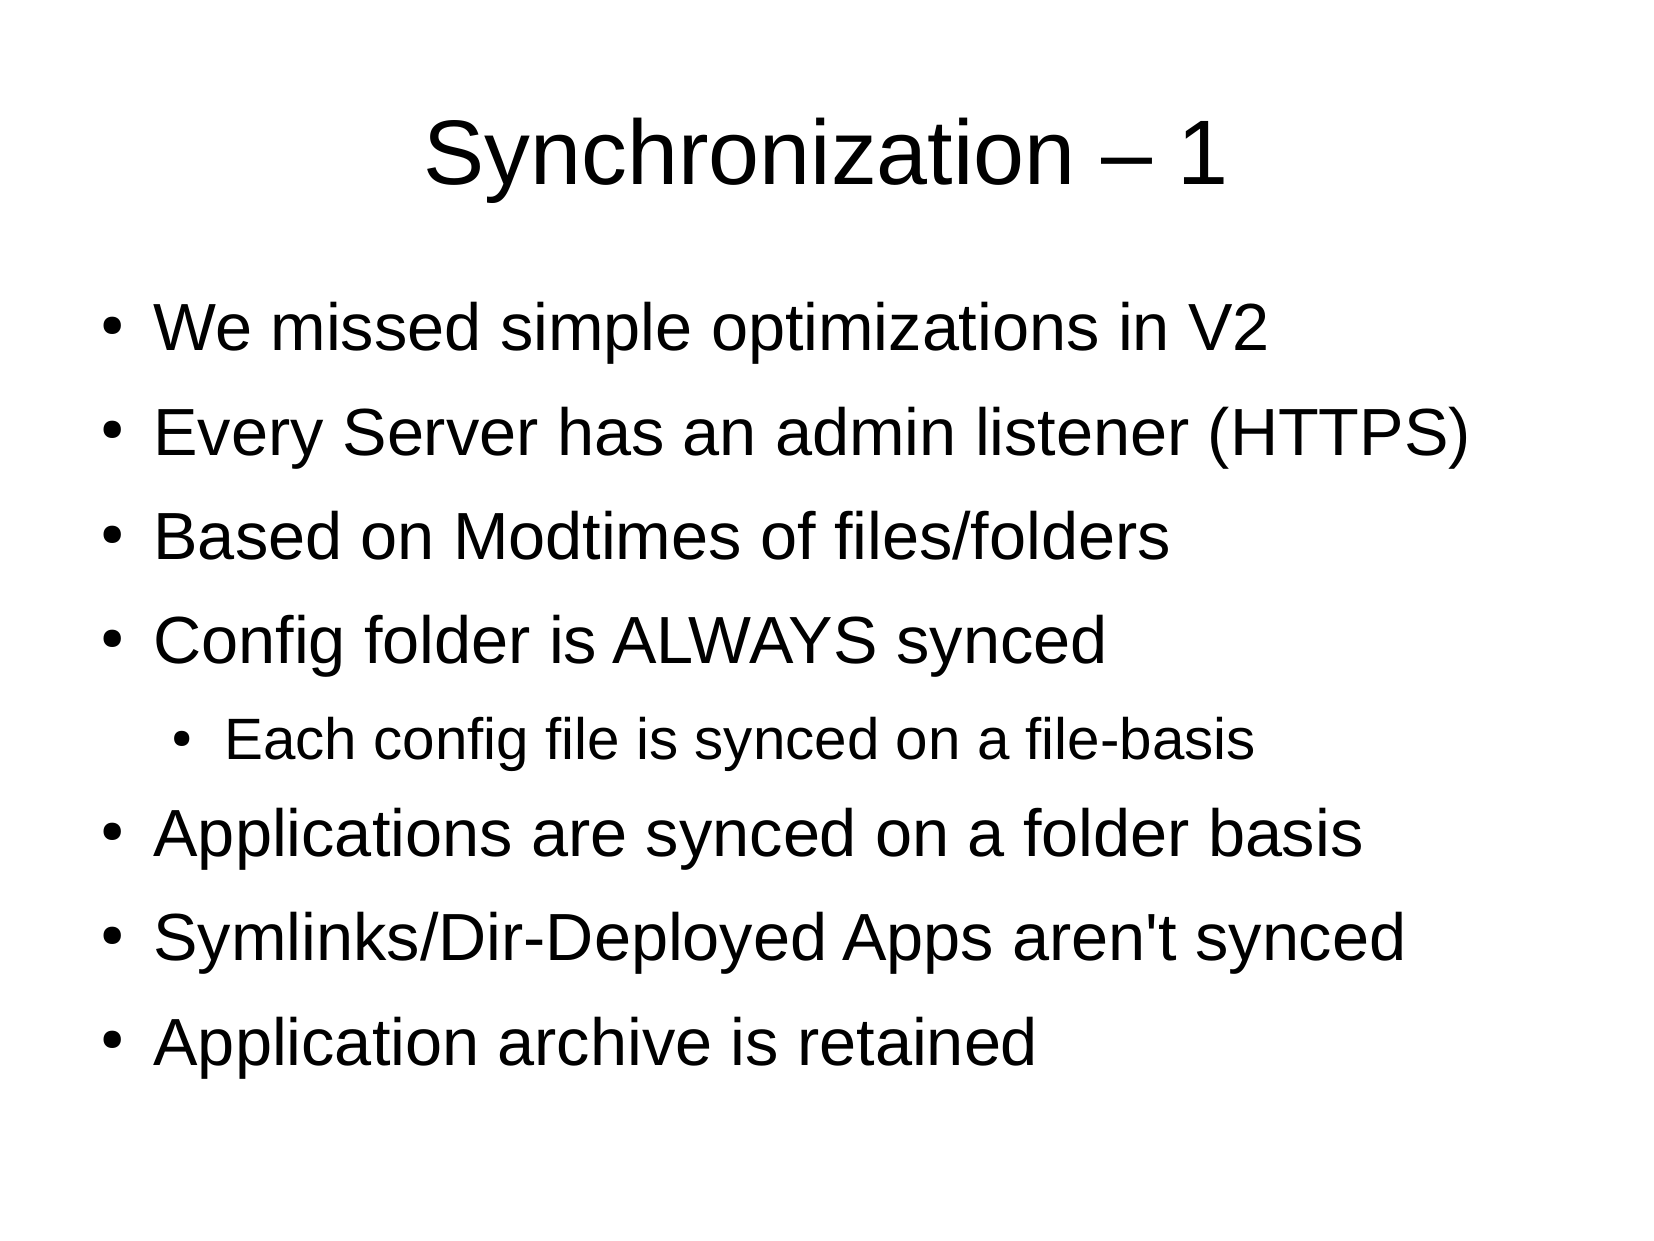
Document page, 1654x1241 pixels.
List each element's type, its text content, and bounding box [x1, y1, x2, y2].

title Synchronization – 1 [82, 56, 1571, 250]
list We missed simple optimizations in V2 Every Server has an admin listener (HTTPS) Based on Modtimes of files/folders Config folder is ALWAYS synced Each config file is synced on a file-basis Applications are synced on a folder basis Symlinks/Dir-Deployed Apps aren't synced Application archive is retained [82, 290, 1571, 1109]
